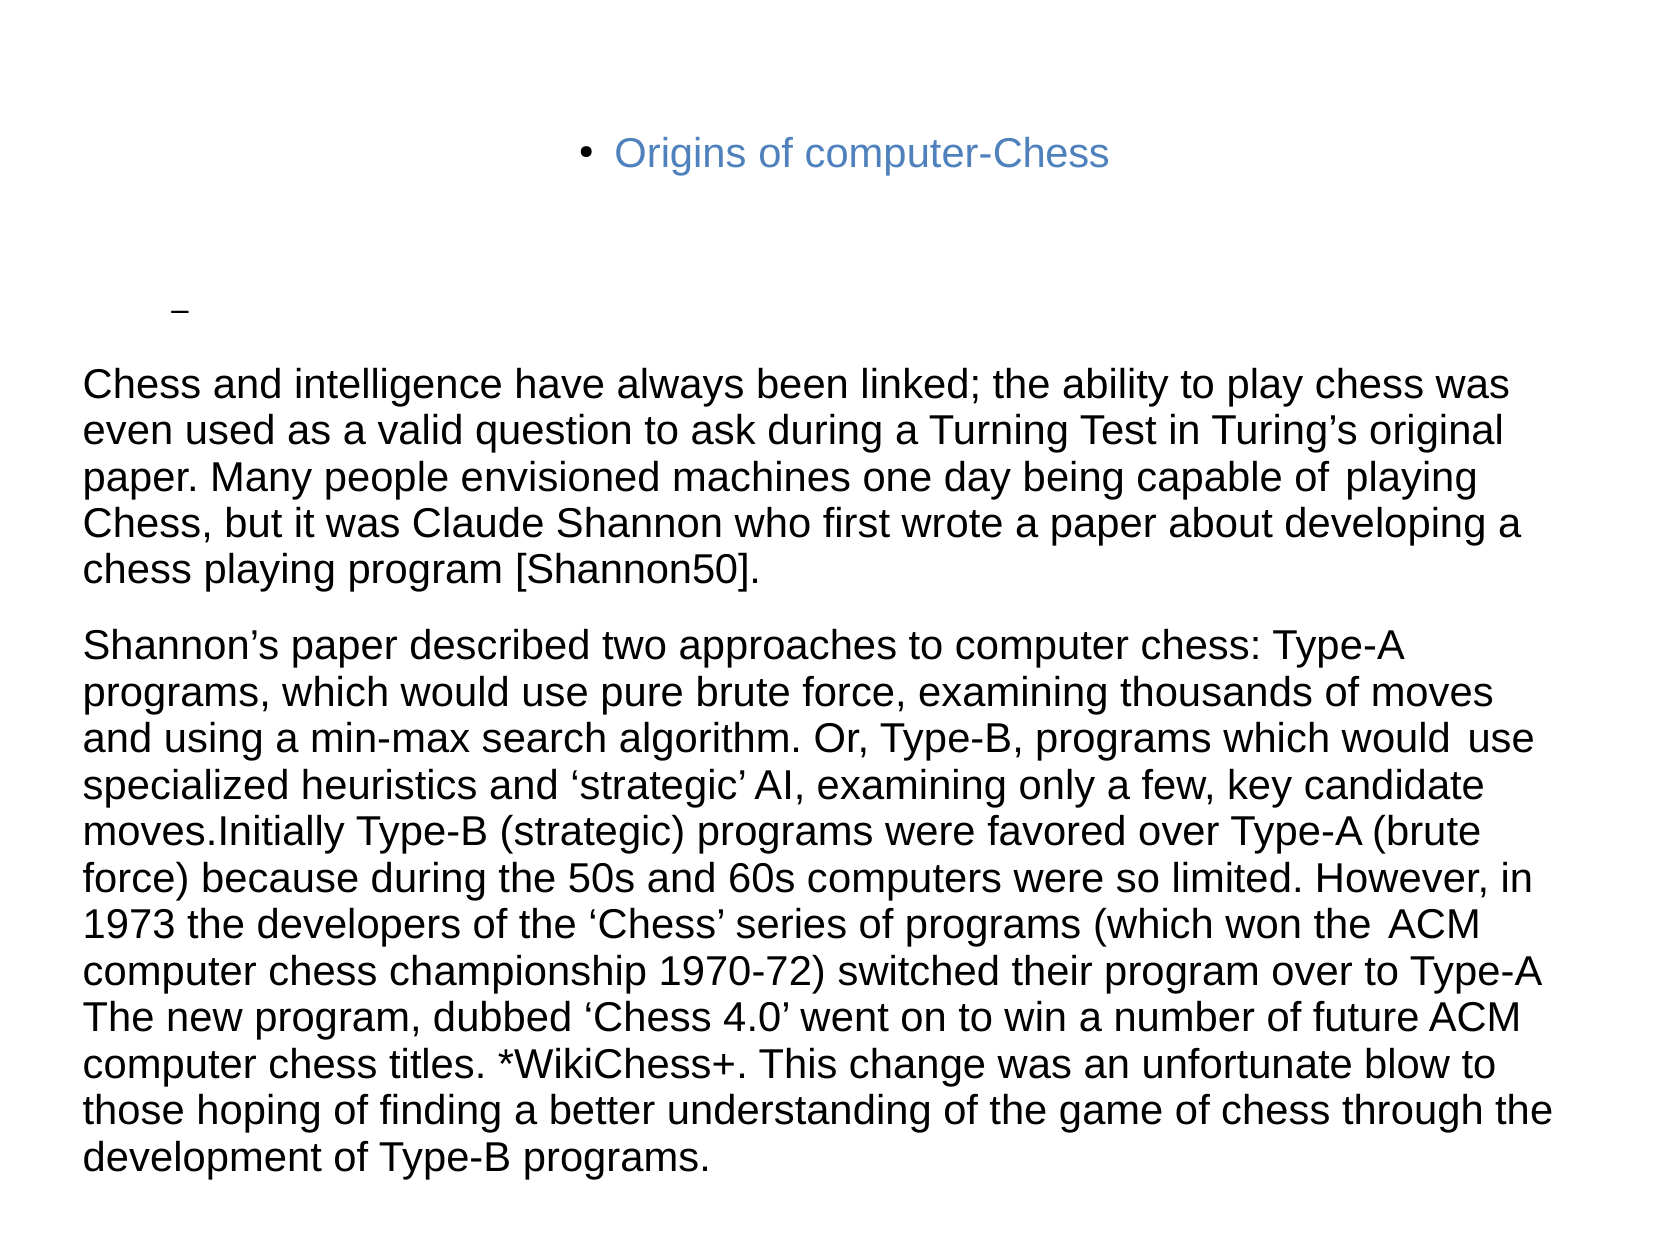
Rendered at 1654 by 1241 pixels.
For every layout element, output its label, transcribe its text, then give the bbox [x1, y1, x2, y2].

list Chess and intelligence have always been linked; the ability to play chess was even used as a valid question to ask during a Turning Test in Turing’s original paper. Many people envisioned machines one day being capable of playing Chess, but it was Claude Shannon who first wrote a paper about developing a chess playing program [Shannon50]. Shannon’s paper described two approaches to computer chess: Type-A programs, which would use pure brute force, examining thousands of moves and using a min-max search algorithm. Or, Type-B, programs which would use specialized heuristics and ‘strategic’ AI, examining only a few, key candidate moves.Initially Type-B (strategic) programs were favored over Type-A (brute force) because during the 50s and 60s computers were so limited. However, in 1973 the developers of the ‘Chess’ series of programs (which won the ACM computer chess championship 1970-72) switched their program over to Type-A The new program, dubbed ‘Chess 4.0’ went on to win a number of future ACM computer chess titles. *WikiChess+. This change was an unfortunate blow to those hoping of finding a better understanding of the game of chess through the development of Type-B programs. [82, 290, 1571, 1186]
title Origins of computer-Chess [82, 49, 1571, 257]
